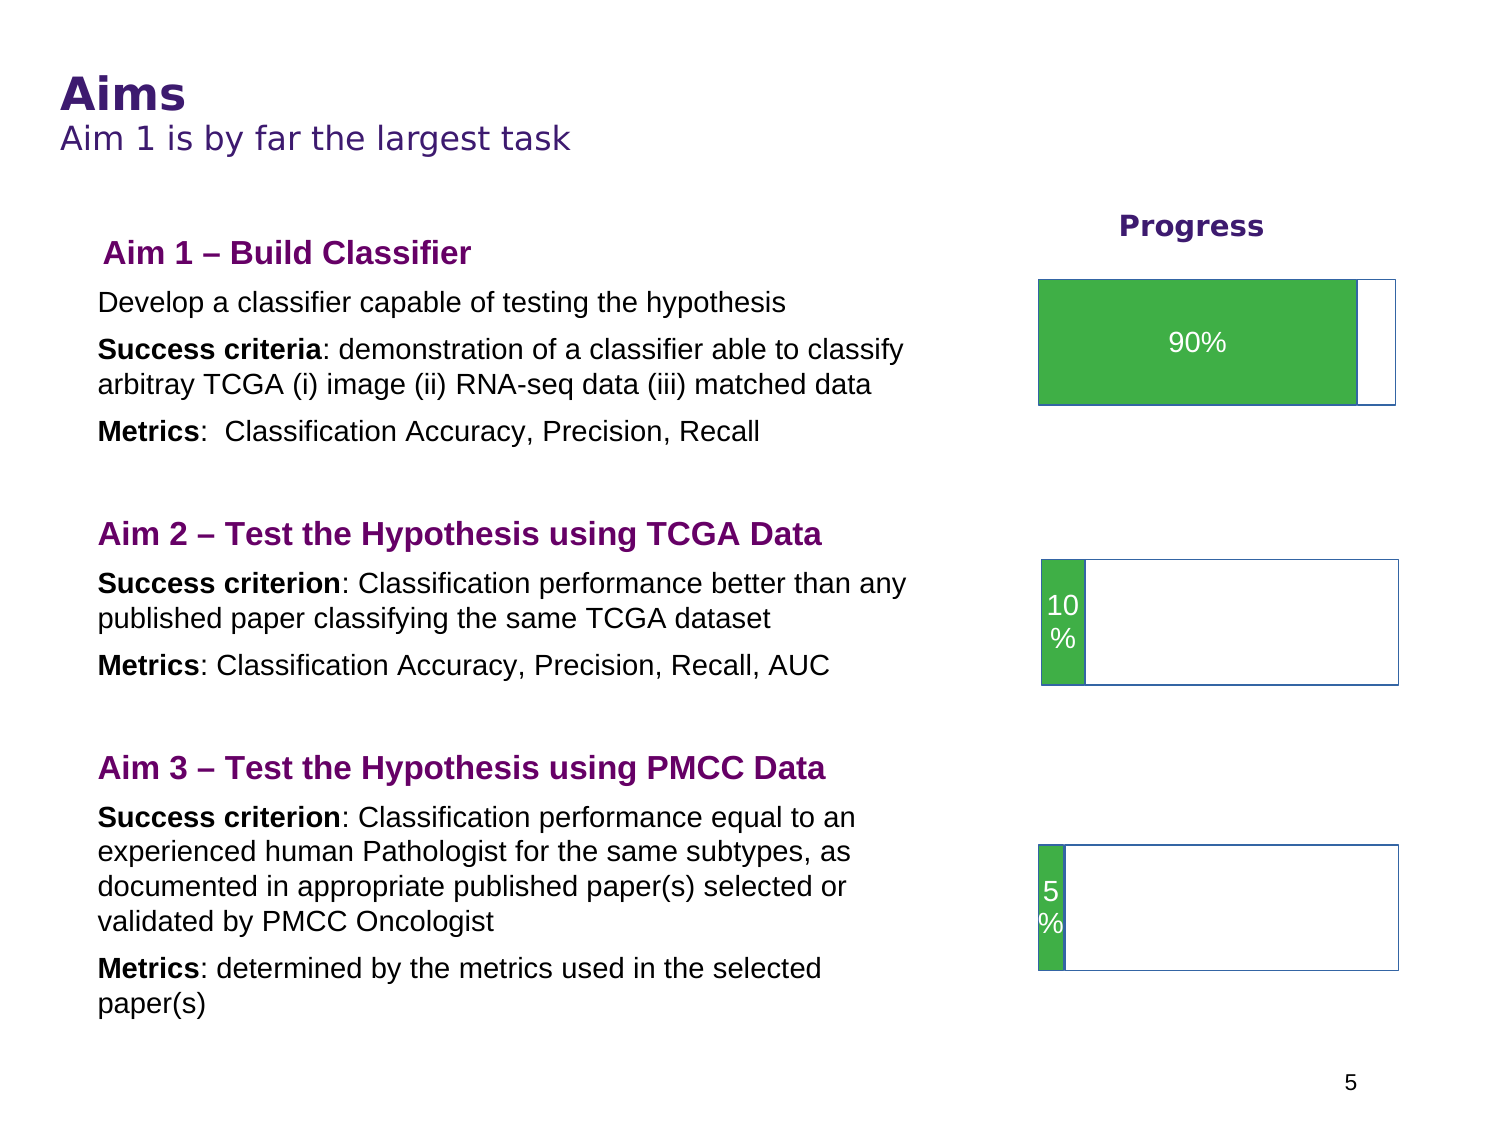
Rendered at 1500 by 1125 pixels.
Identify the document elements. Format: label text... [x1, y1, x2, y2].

title Aims Aim 1 is by far the largest task [45, 62, 1363, 176]
text_box 5 % [1038, 845, 1064, 971]
text_box 90% [1038, 279, 1357, 405]
text_box 10 % [1041, 559, 1084, 685]
text_box Aim 1 – Build Classifier Develop a classifier capable of testing the hypothesis Success criteria: demonstration of a classifier able to classify arbitray TCGA (i) image (ii) RNA-seq data (iii) matched data Metrics: Classification Accuracy, Precision, Recall Aim 2 – Test the Hypothesis using TCGA Data Success criterion: Classification performance better than any published paper classifying the same TCGA dataset Metrics: Classification Accuracy, Precision, Recall, AUC Aim 3 – Test the Hypothesis using PMCC Data Success criterion: Classification performance equal to an experienced human Pathologist for the same subtypes, as documented in appropriate published paper(s) selected or validated by PMCC Oncologist Metrics: determined by the metrics used in the selected paper(s) [82, 224, 950, 918]
text_box Progress [1091, 203, 1292, 251]
